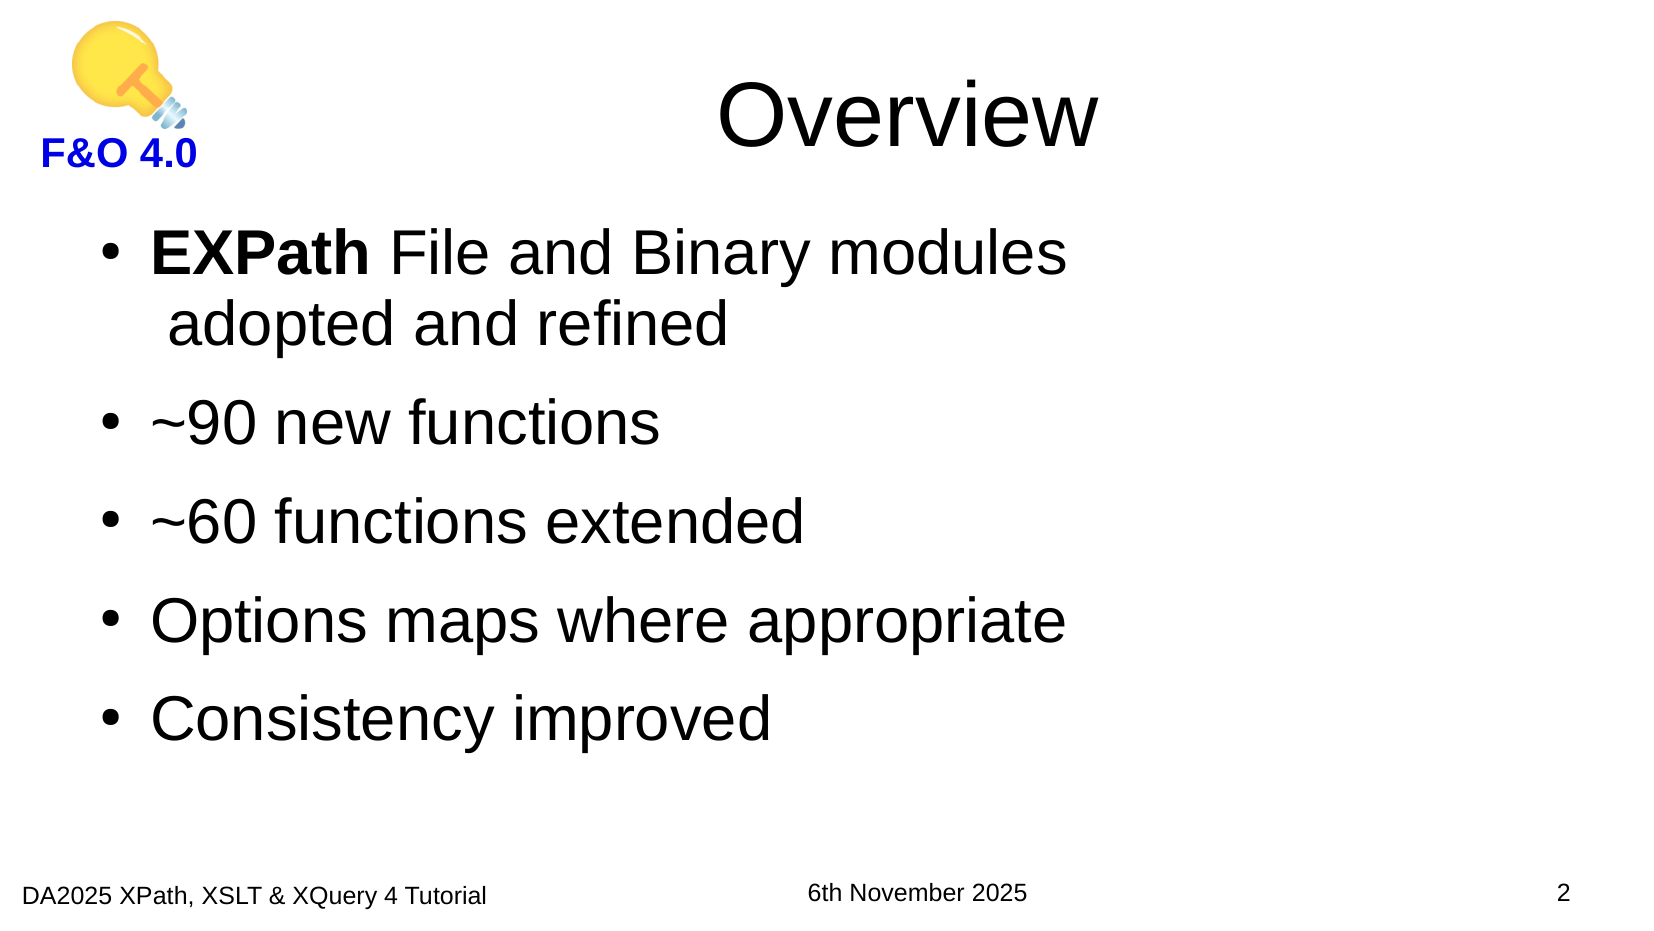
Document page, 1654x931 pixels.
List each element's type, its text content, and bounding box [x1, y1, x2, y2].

list EXPath File and Binary modules adopted and refined ~90 new functions ~60 functions extended Options maps where appropriate Consistency improved [82, 217, 1571, 758]
picture [72, 21, 187, 129]
title Overview [244, 37, 1571, 193]
